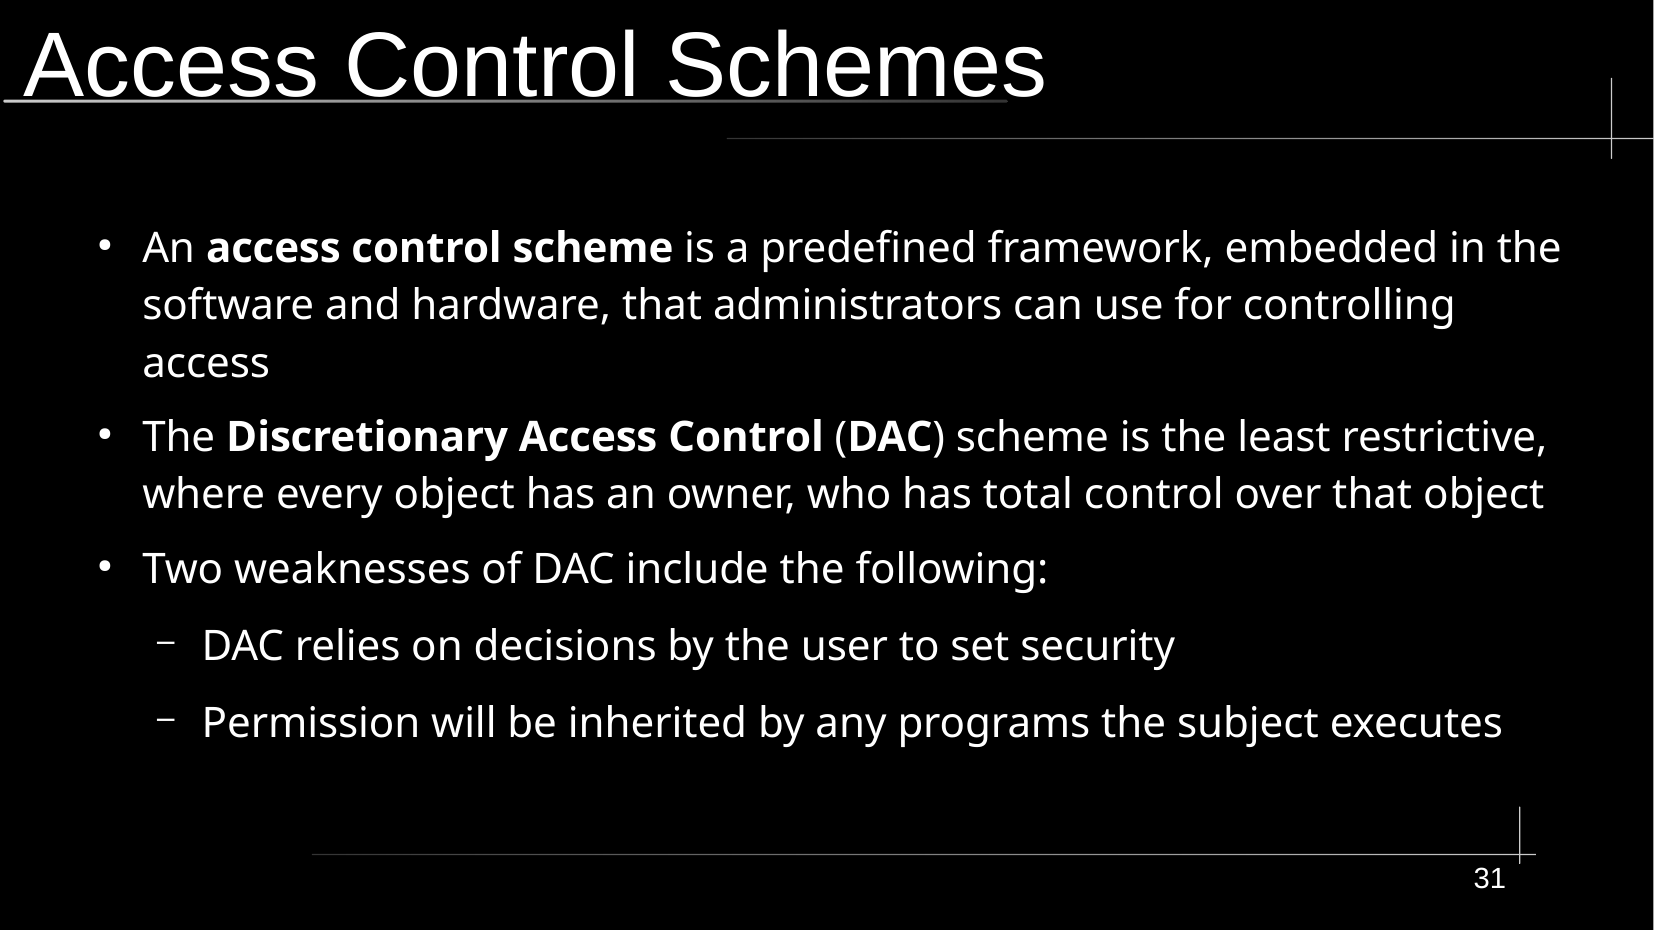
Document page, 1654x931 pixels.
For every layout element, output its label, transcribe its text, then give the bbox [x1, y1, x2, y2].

title Access Control Schemes [23, 11, 1589, 119]
list An access control scheme is a predefined framework, embedded in the software and hardware, that administrators can use for controlling access The Discretionary Access Control (DAC) scheme is the least restrictive, where every object has an owner, who has total control over that object Two weaknesses of DAC include the following: DAC relies on decisions by the user to set security Permission will be inherited by any programs the subject executes [82, 217, 1571, 758]
